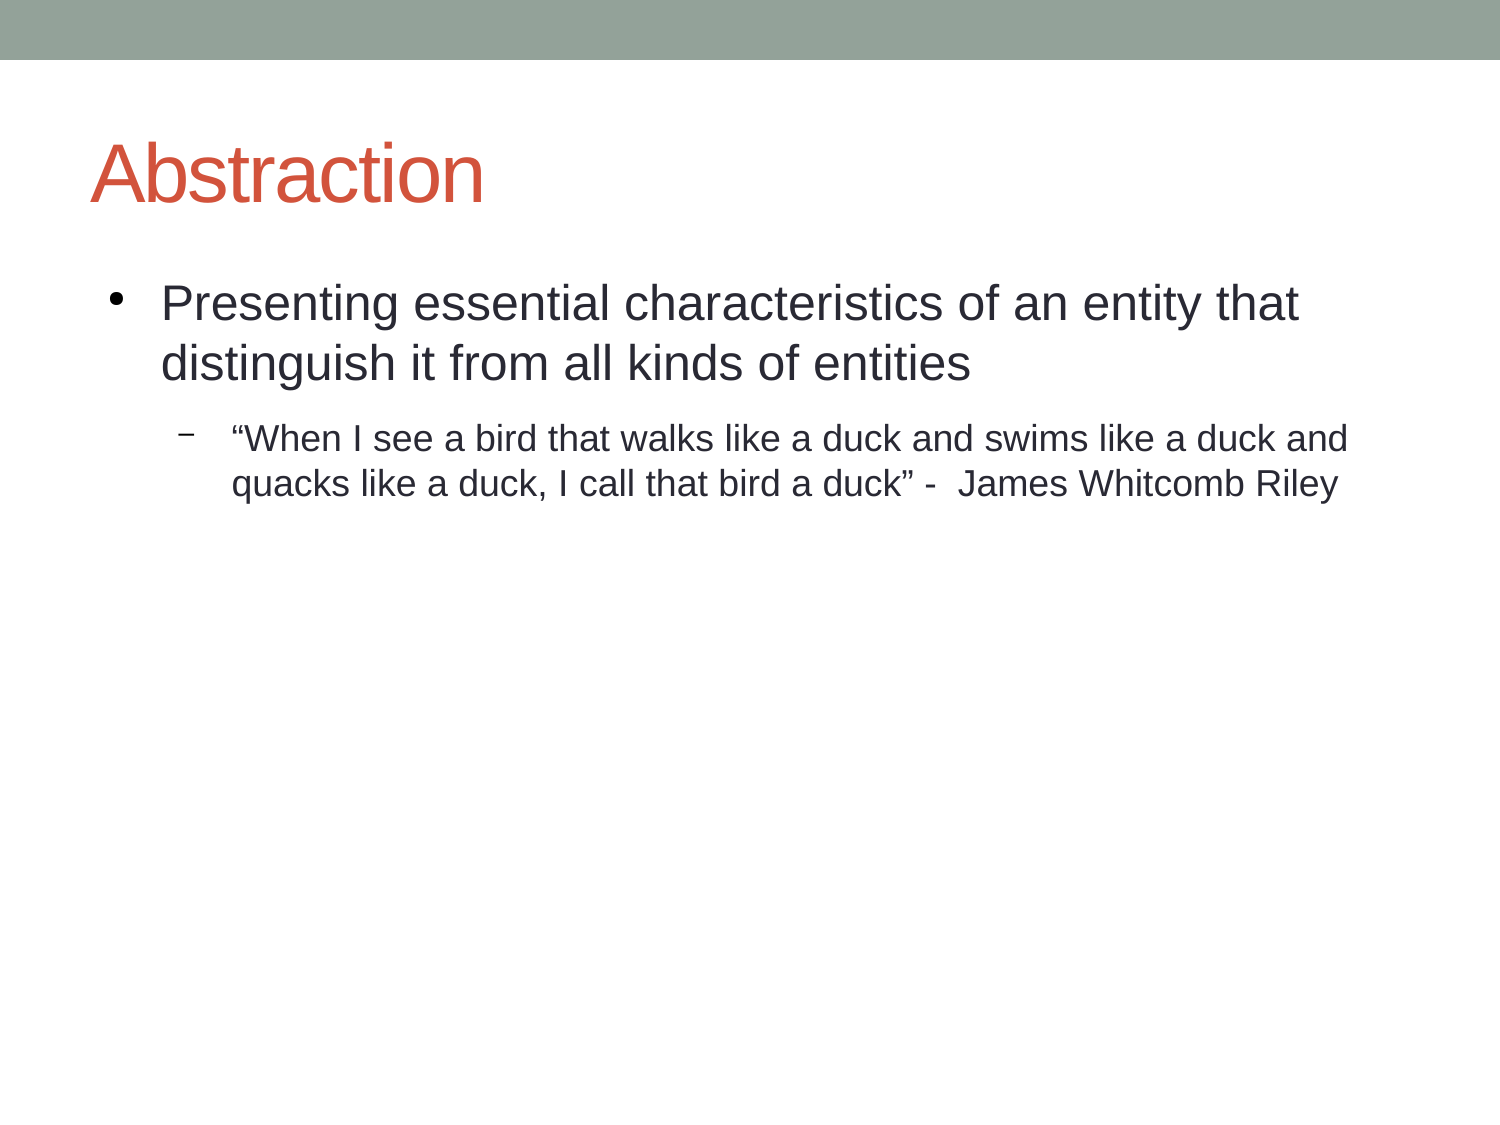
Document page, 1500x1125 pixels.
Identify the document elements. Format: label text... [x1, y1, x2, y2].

list Presenting essential characteristics of an entity that distinguish it from all kinds of entities “When I see a bird that walks like a duck and swims like a duck and quacks like a duck, I call that bird a duck” - James Whitcomb Riley [75, 262, 1425, 1063]
title Abstraction [75, 87, 1425, 250]
